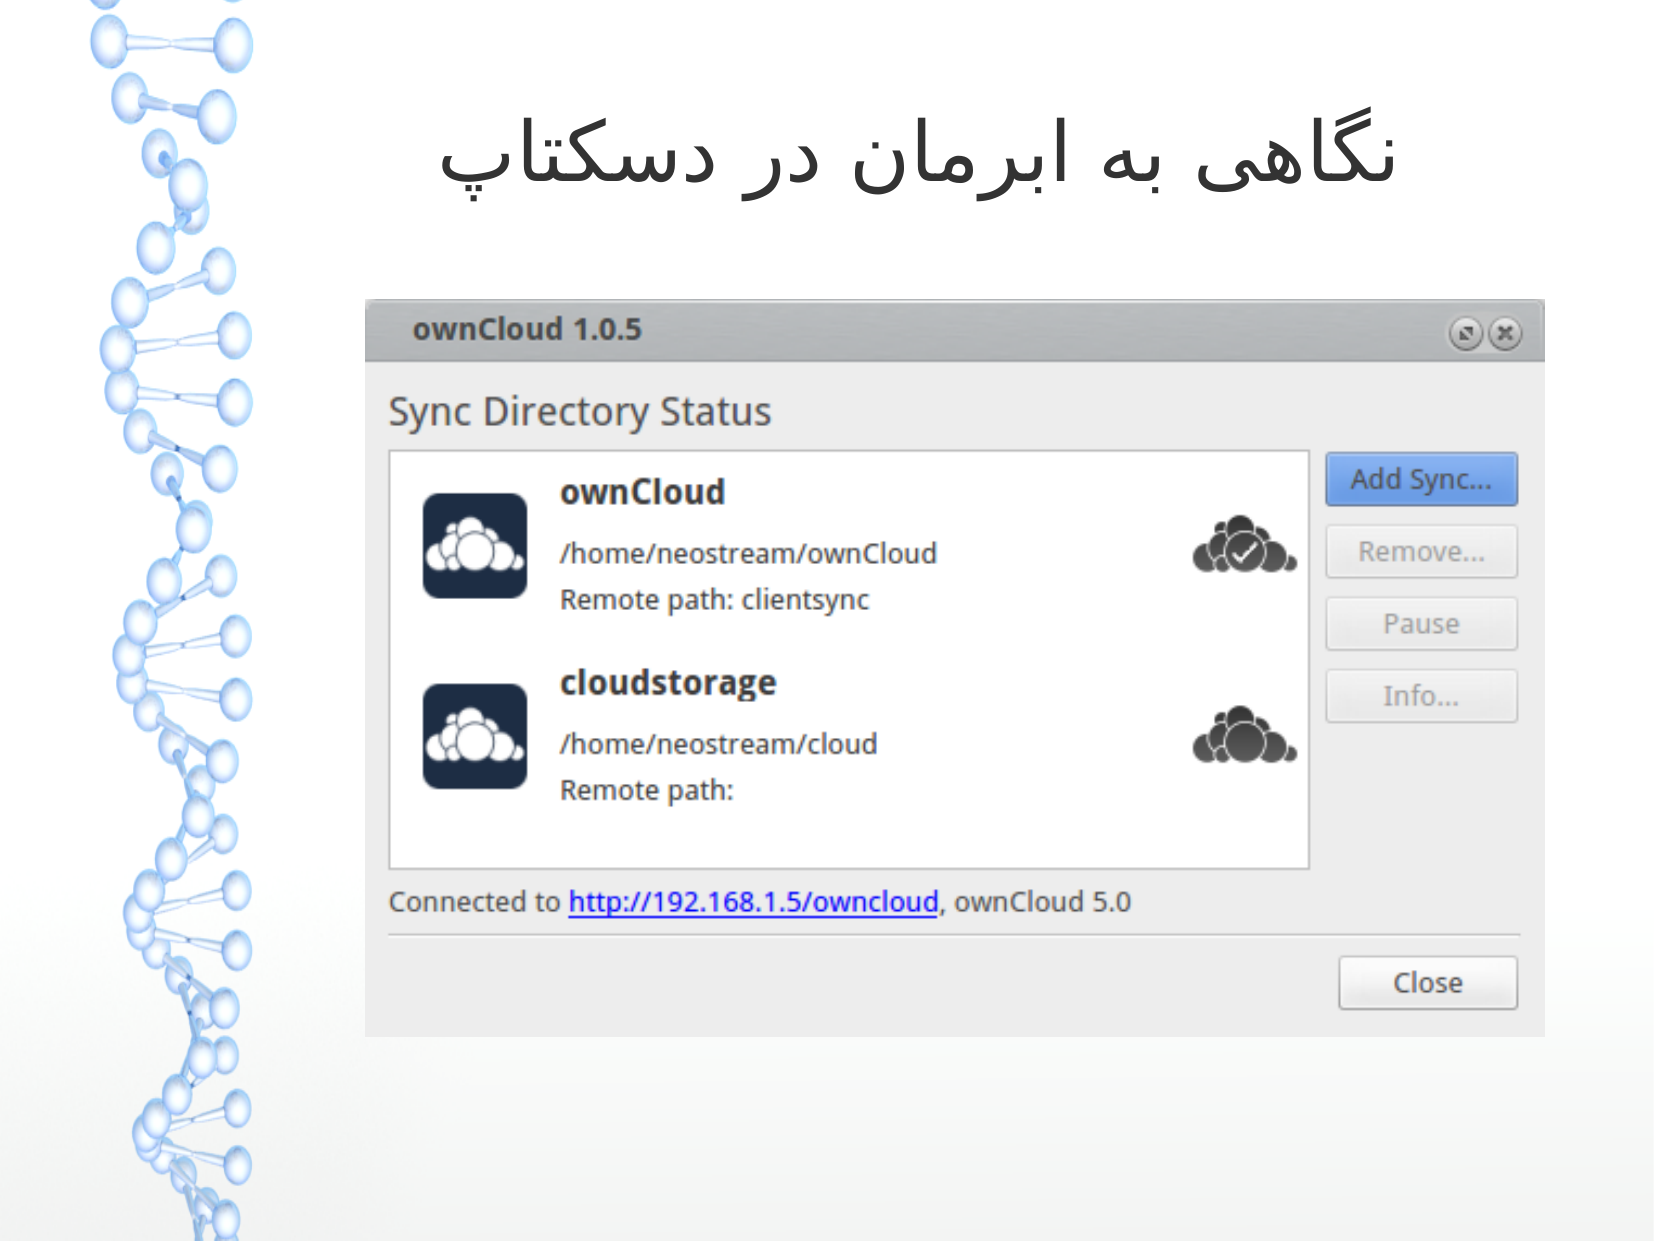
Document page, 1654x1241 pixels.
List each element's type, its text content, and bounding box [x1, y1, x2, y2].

title نگاهی به ابرمان در دسکتاپ [269, 49, 1571, 257]
picture [0, 0, 1654, 1241]
